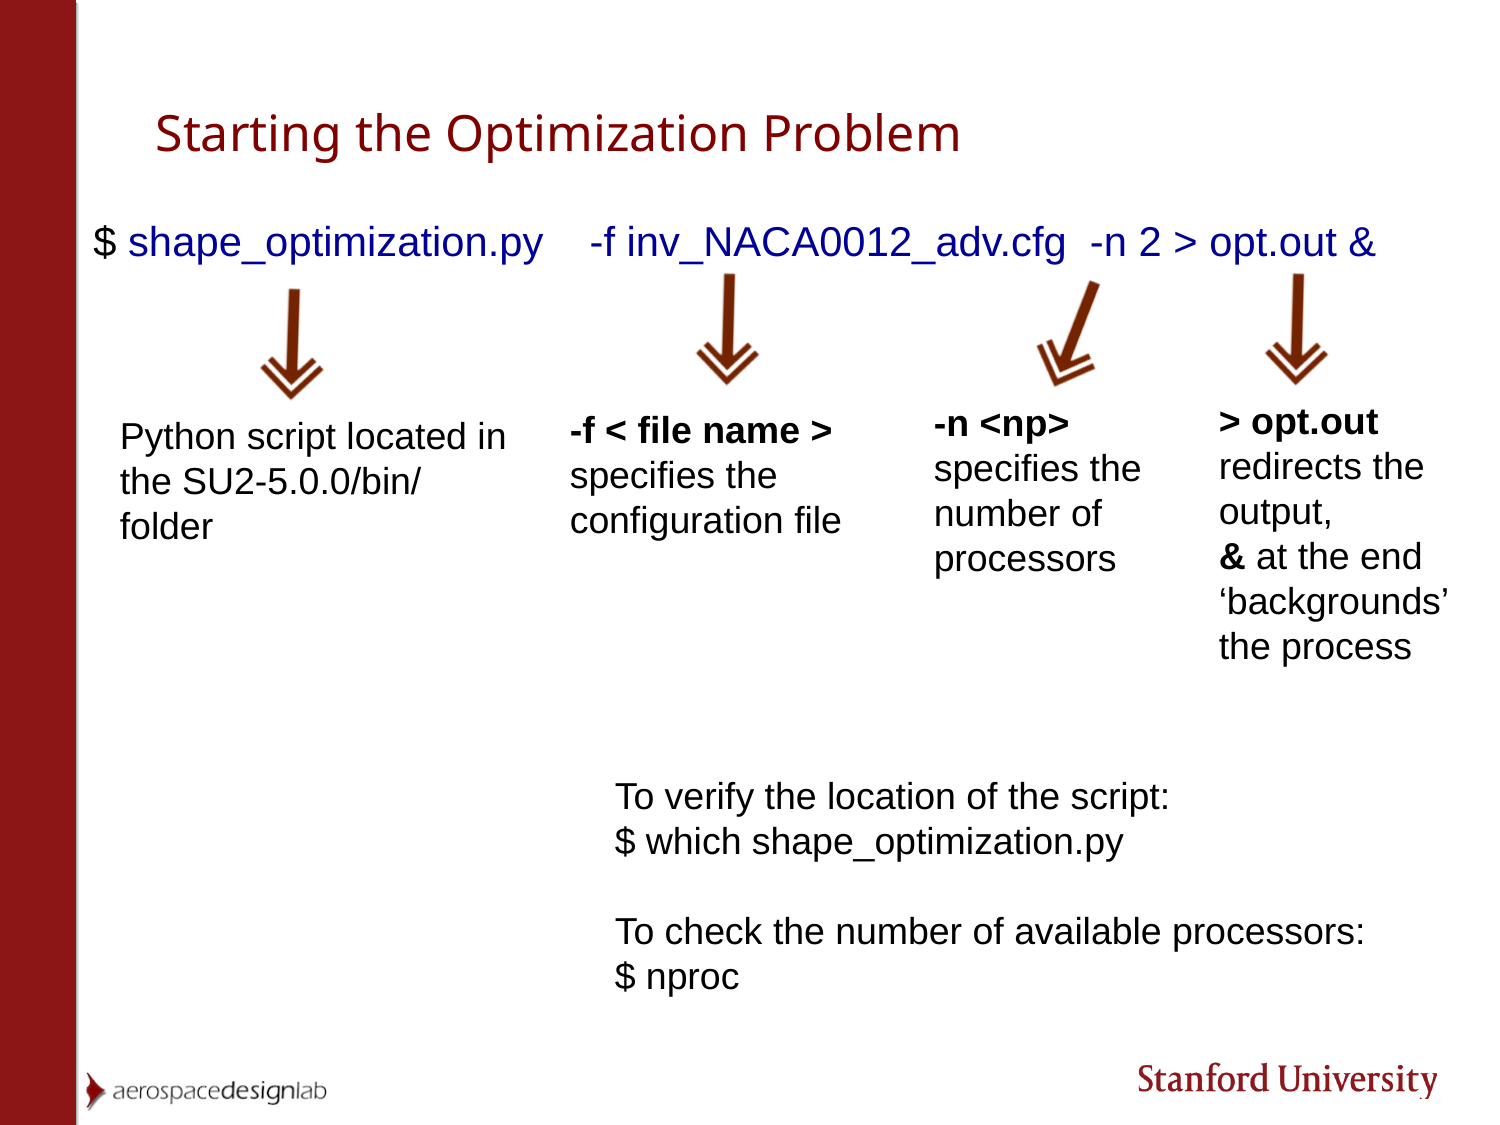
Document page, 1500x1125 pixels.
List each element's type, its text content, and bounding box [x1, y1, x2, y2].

text_box > opt.out redirects the output, & at the end ‘backgrounds’ the process [1203, 389, 1500, 660]
text_box To verify the location of the script: $ which shape_optimization.py To check the number of available processors: $ nproc [599, 764, 1425, 990]
text_box Python script located in the SU2-5.0.0/bin/ folder [104, 404, 525, 546]
picture [255, 284, 330, 405]
picture [691, 269, 765, 390]
text_box Starting the Optimization Problem [155, 78, 1420, 186]
text_box $ shape_optimization.py -f inv_NACA0012_adv.cfg -n 2 > opt.out & [59, 207, 1410, 315]
text_box -f < file name > specifies the configuration file [554, 399, 900, 540]
picture [1020, 266, 1129, 403]
picture [82, 1071, 330, 1112]
picture [1260, 269, 1334, 390]
text_box -n <np> specifies the number of processors [918, 391, 1189, 575]
